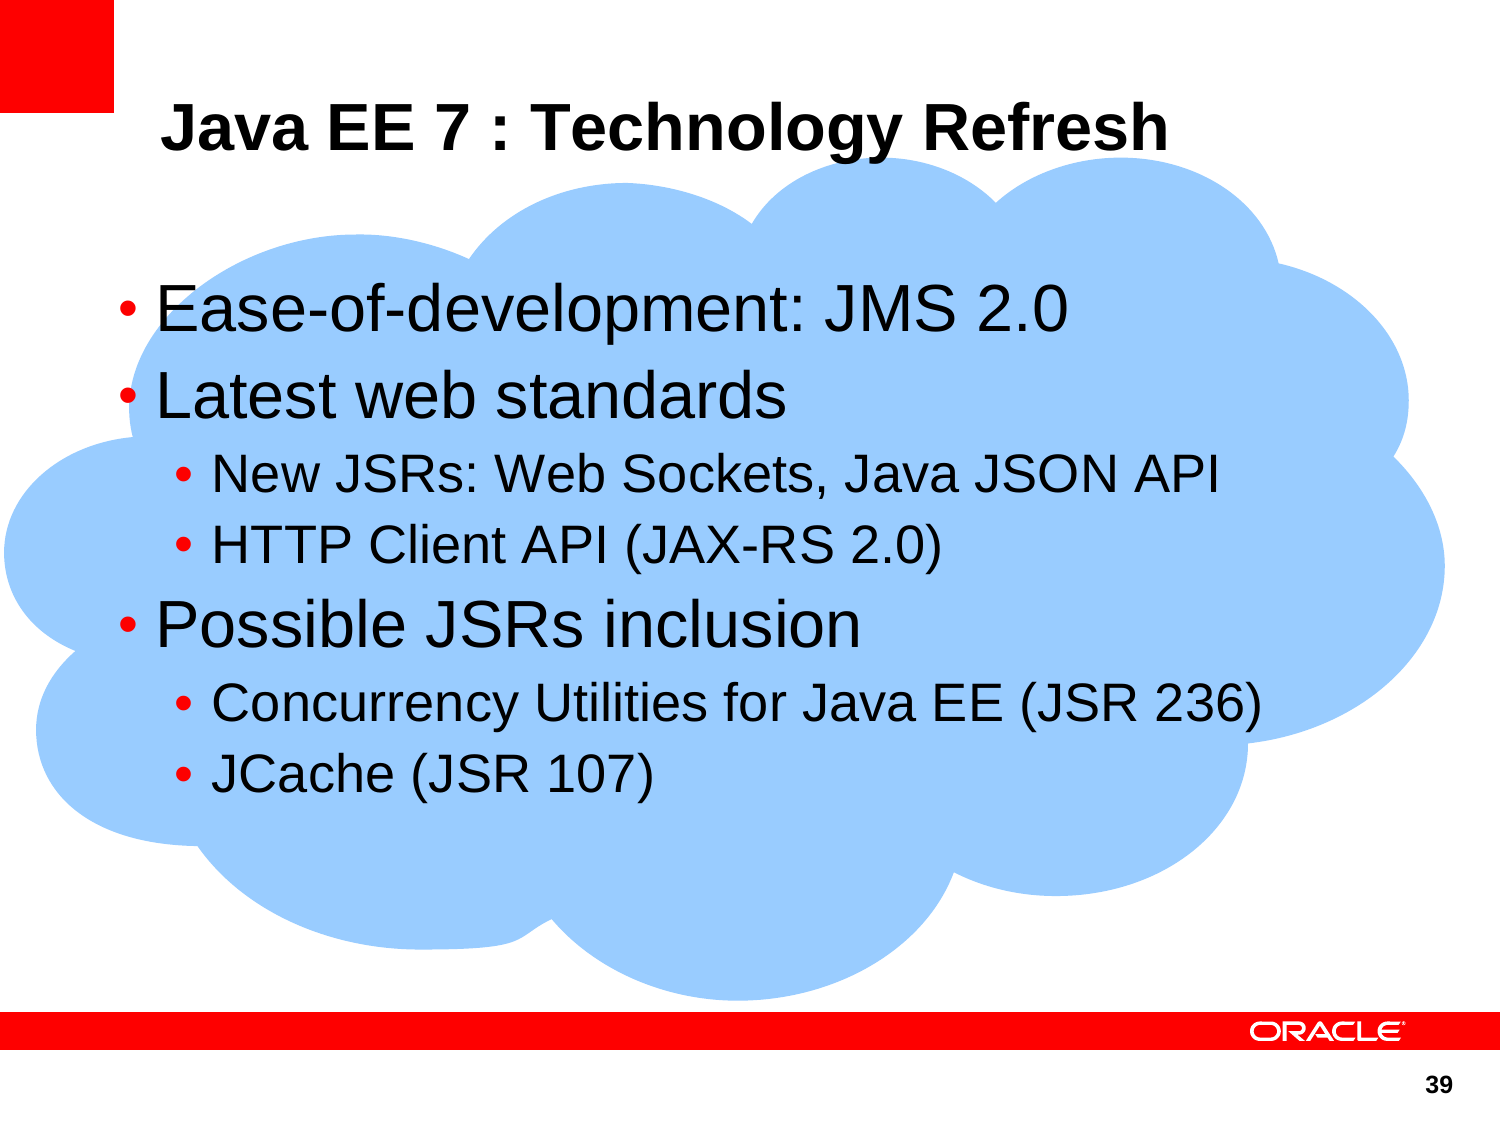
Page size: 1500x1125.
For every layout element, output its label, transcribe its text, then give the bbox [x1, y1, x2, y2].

text_box [334, 938, 521, 950]
text_box [4, 439, 118, 834]
picture [0, 1012, 1500, 1050]
picture [0, 0, 114, 113]
list Ease-of-development: JMS 2.0 Latest web standards New JSRs: Web Sockets, Java JSON API HTTP Client API (JAX-RS 2.0) Possible JSRs inclusion Concurrency Utilities for Java EE (JSR 236) JCache (JSR 107) [118, 270, 1463, 938]
text_box [225, 205, 1302, 270]
text_box [569, 938, 909, 1001]
title Java EE 7 : Technology Refresh [145, 49, 1390, 205]
